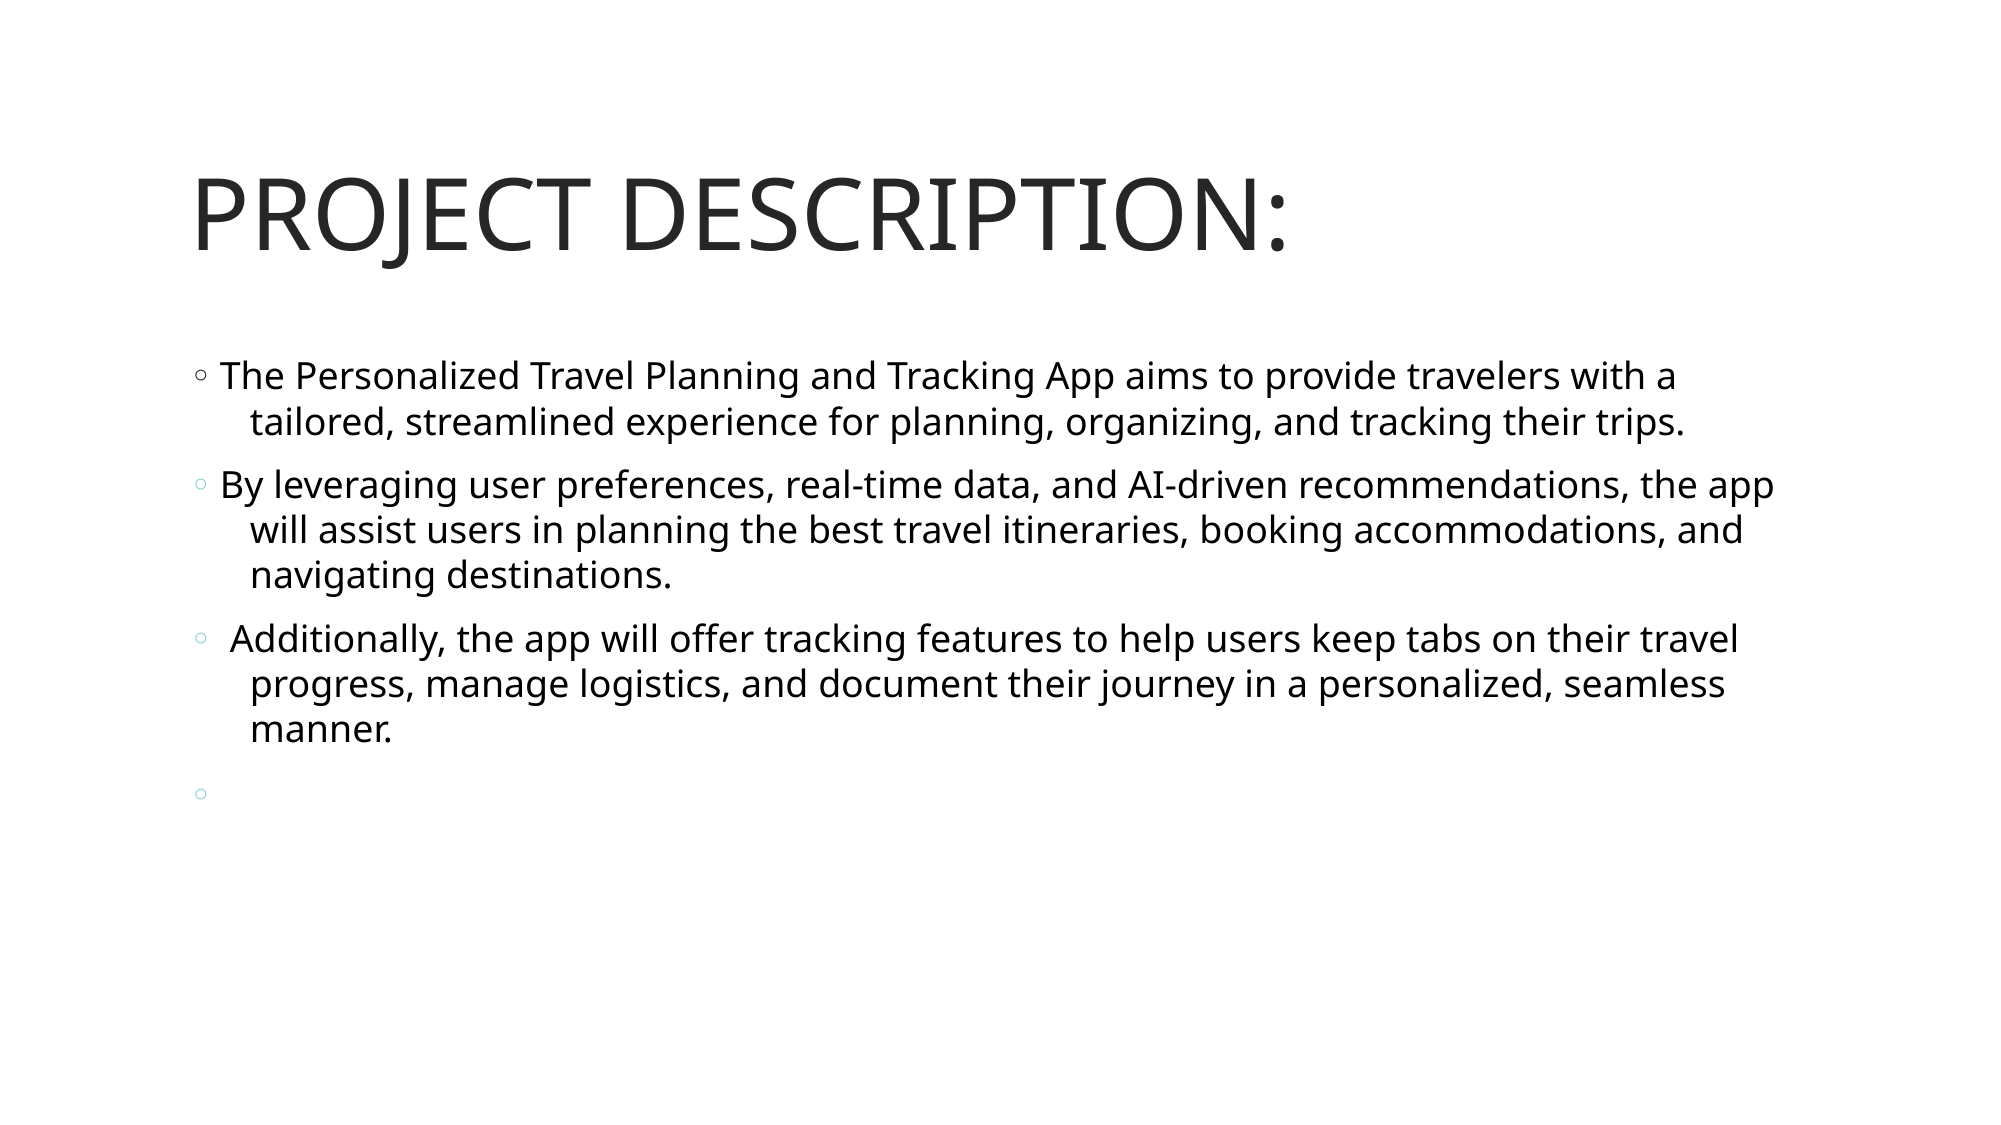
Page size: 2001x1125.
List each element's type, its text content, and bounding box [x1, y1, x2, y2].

title PROJECT DESCRIPTION: [174, 105, 1825, 331]
list The Personalized Travel Planning and Tracking App aims to provide travelers with a tailored, streamlined experience for planning, organizing, and tracking their trips. By leveraging user preferences, real-time data, and AI-driven recommendations, the app will assist users in planning the best travel itineraries, booking accommodations, and navigating destinations. Additionally, the app will offer tracking features to help users keep tabs on their travel progress, manage logistics, and document their journey in a personalized, seamless manner. [174, 345, 1825, 991]
